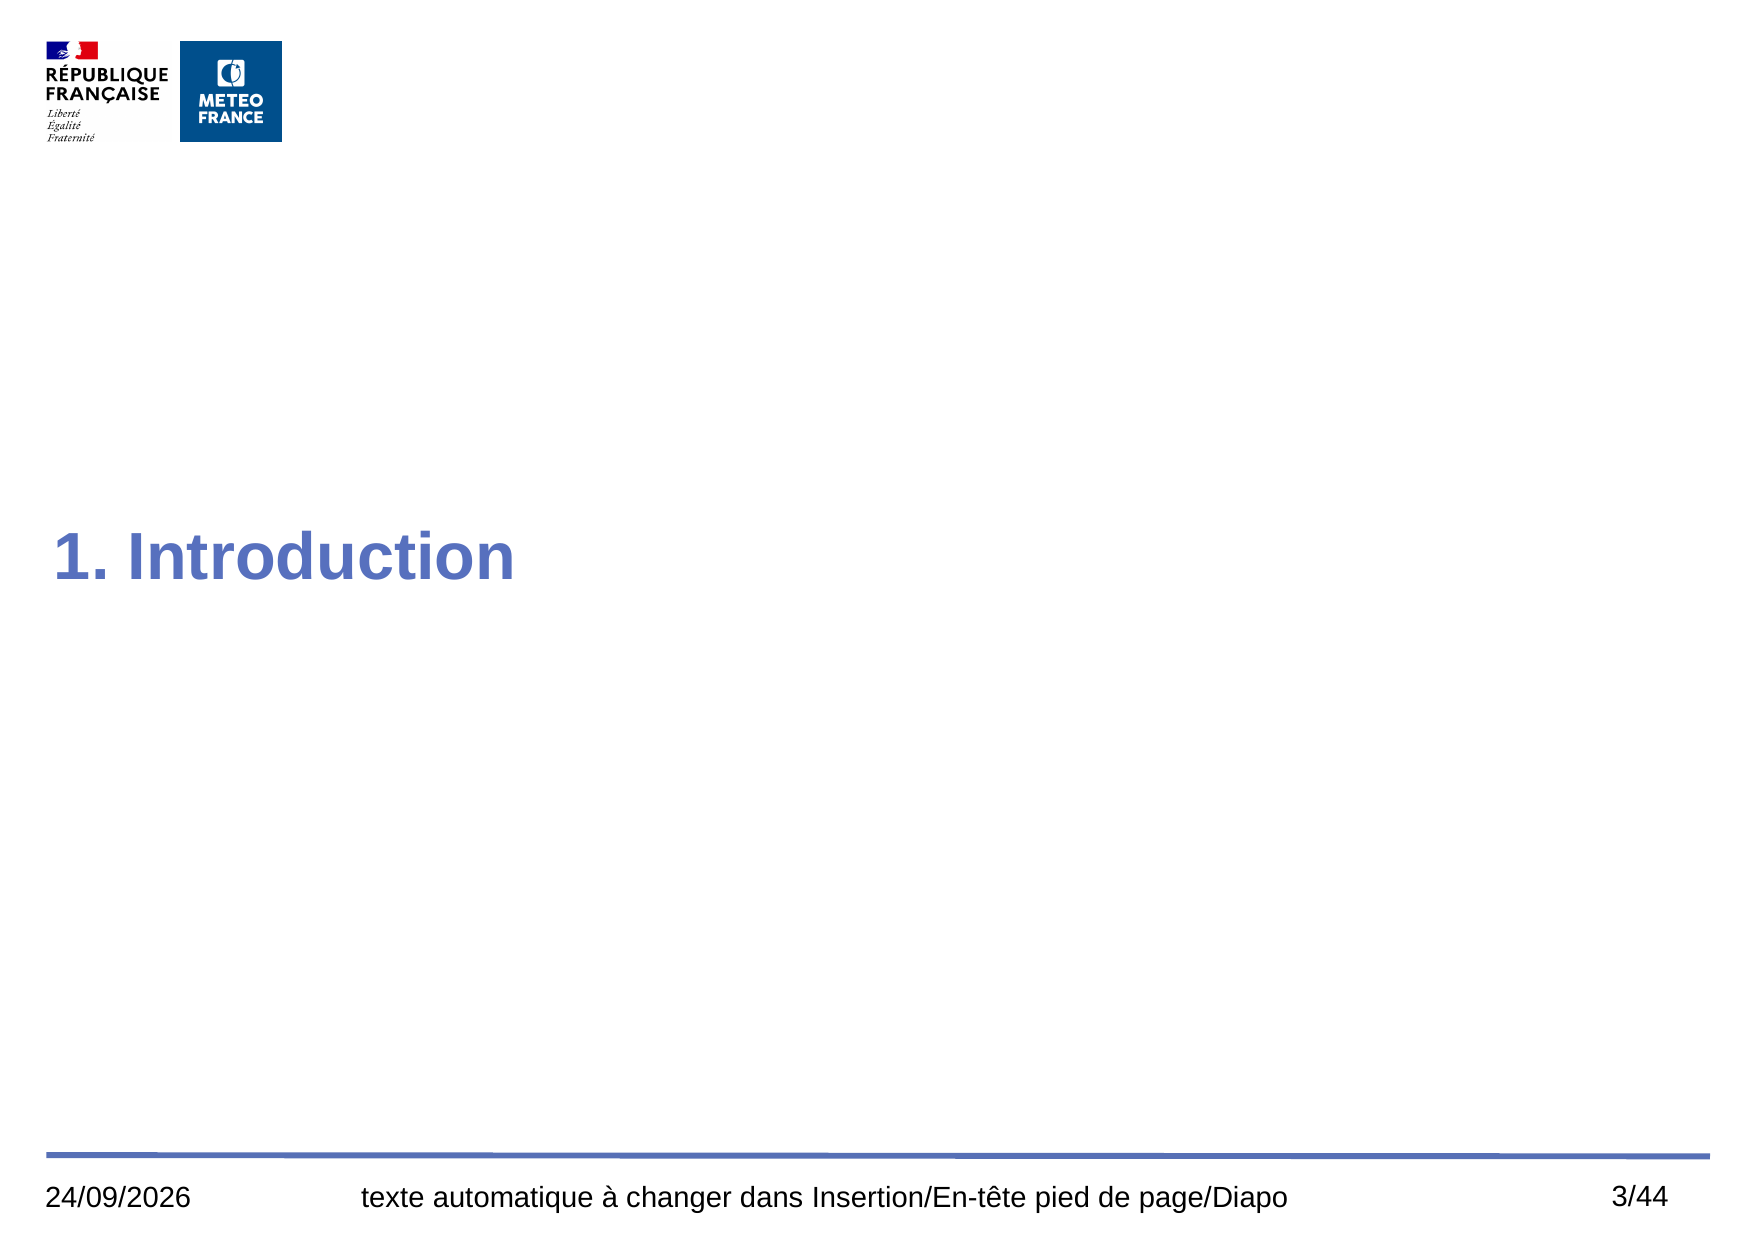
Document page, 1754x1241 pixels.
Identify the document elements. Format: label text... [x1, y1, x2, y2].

subtitle 1. Introduction [53, 321, 1440, 791]
picture [46, 41, 172, 142]
picture [180, 41, 282, 142]
